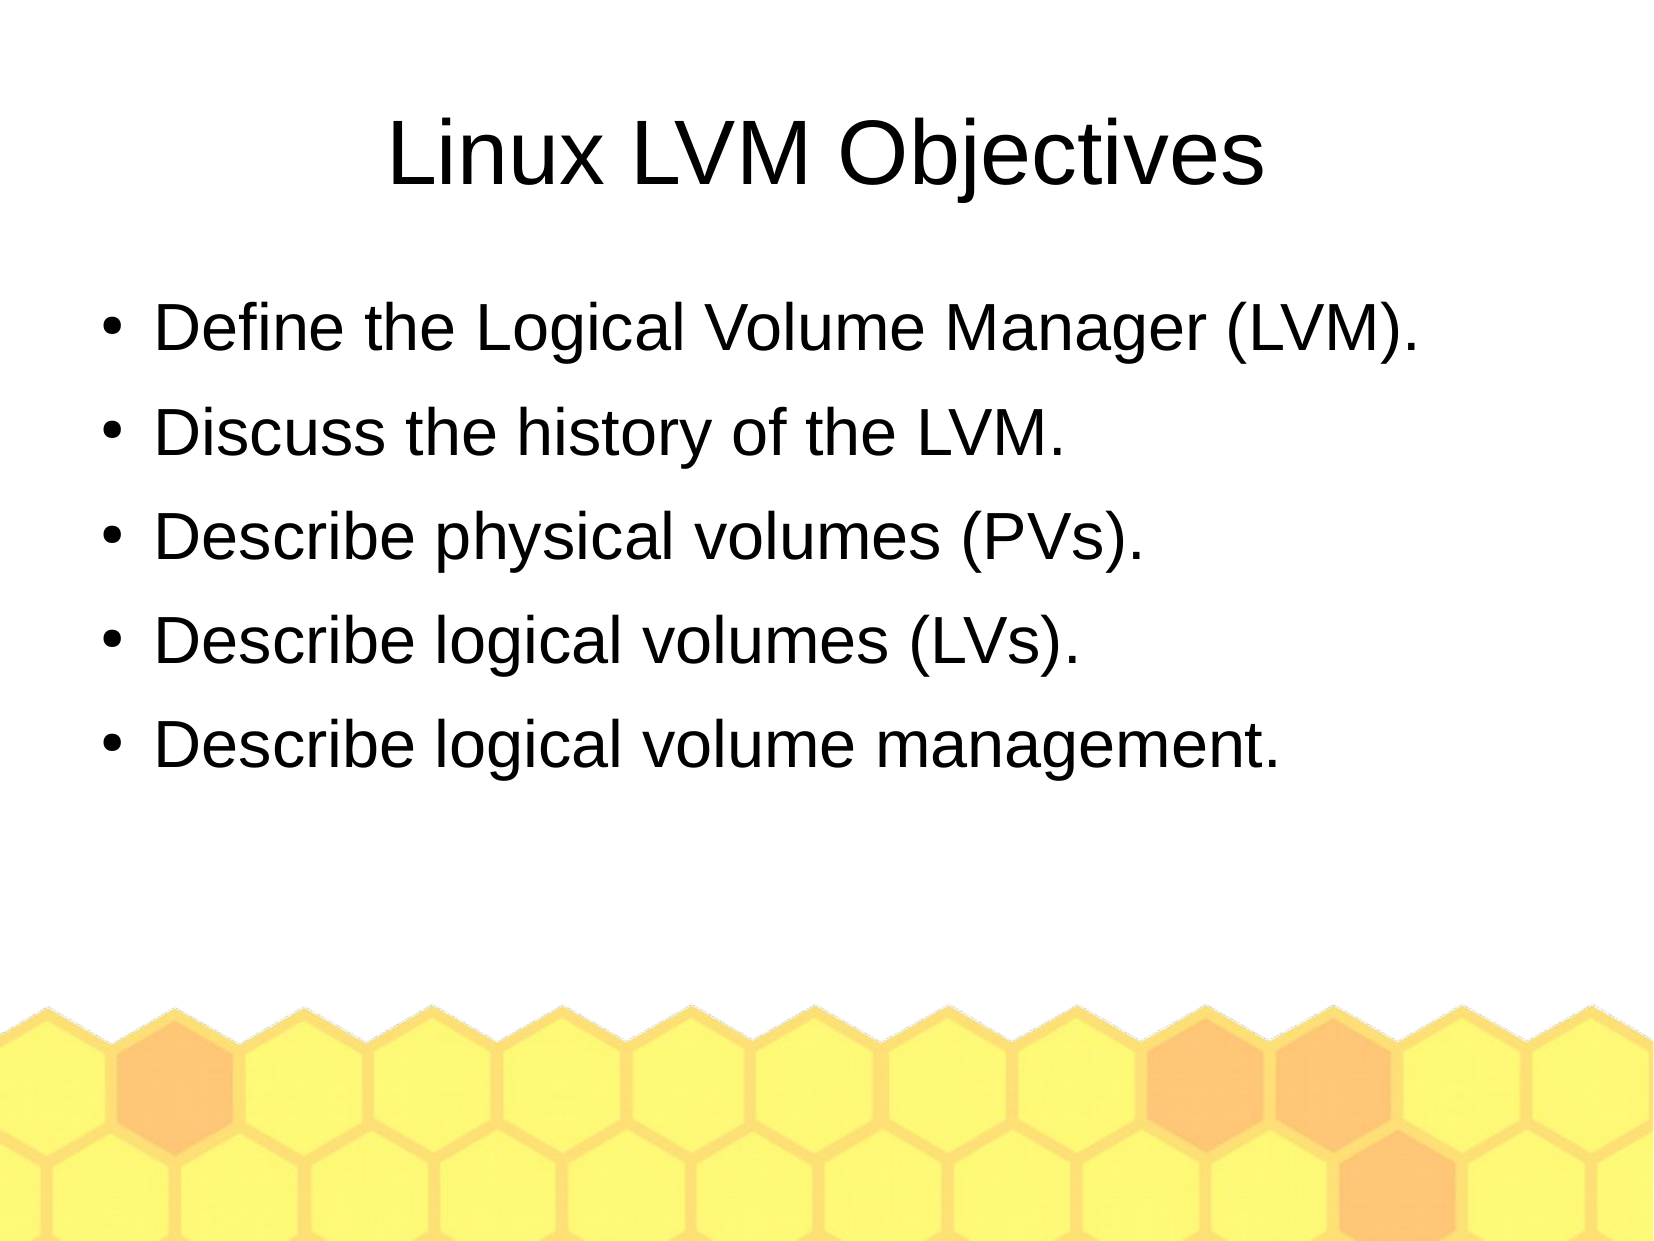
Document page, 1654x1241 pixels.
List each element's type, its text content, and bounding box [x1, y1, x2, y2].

title Linux LVM Objectives [82, 49, 1571, 257]
picture [0, 1001, 1654, 1241]
list Define the Logical Volume Manager (LVM). Discuss the history of the LVM. Describe physical volumes (PVs). Describe logical volumes (LVs). Describe logical volume management. [82, 290, 1571, 1010]
